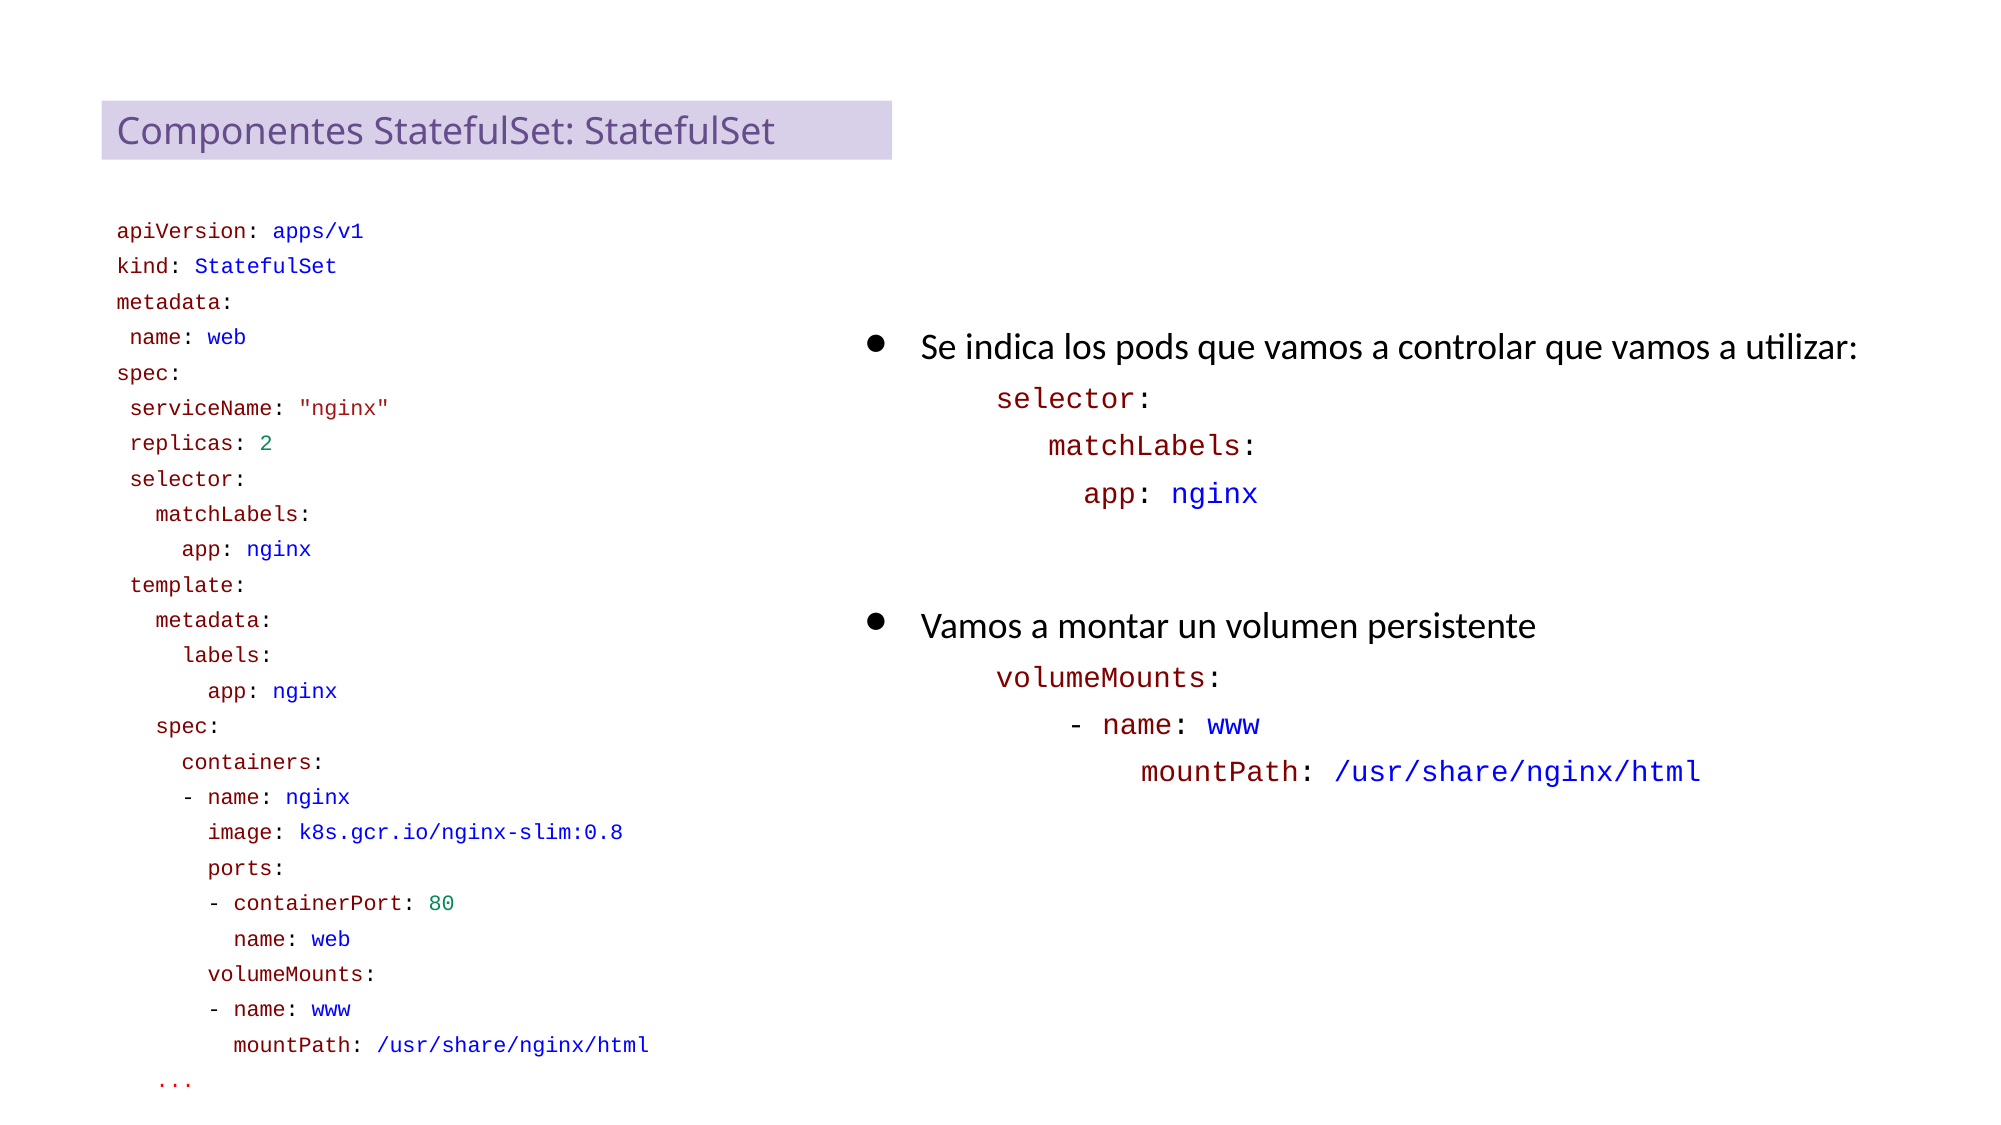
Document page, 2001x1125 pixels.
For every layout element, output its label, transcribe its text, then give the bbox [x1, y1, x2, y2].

text_box apiVersion: apps/v1 kind: StatefulSet metadata: name: web spec: serviceName: "nginx" replicas: 2 selector: matchLabels: app: nginx template: metadata: labels: app: nginx spec: containers: - name: nginx image: k8s.gcr.io/nginx-slim:0.8 ports: - containerPort: 80 name: web volumeMounts: - name: www mountPath: /usr/share/nginx/html ... [101, 192, 766, 1008]
text_box Componentes StatefulSet: StatefulSet [101, 100, 893, 160]
text_box Se indica los pods que vamos a controlar que vamos a utilizar: selector: matchLabels: app: nginx Vamos a montar un volumen persistente volumeMounts: - name: www mountPath: /usr/share/nginx/html [830, 269, 1977, 482]
